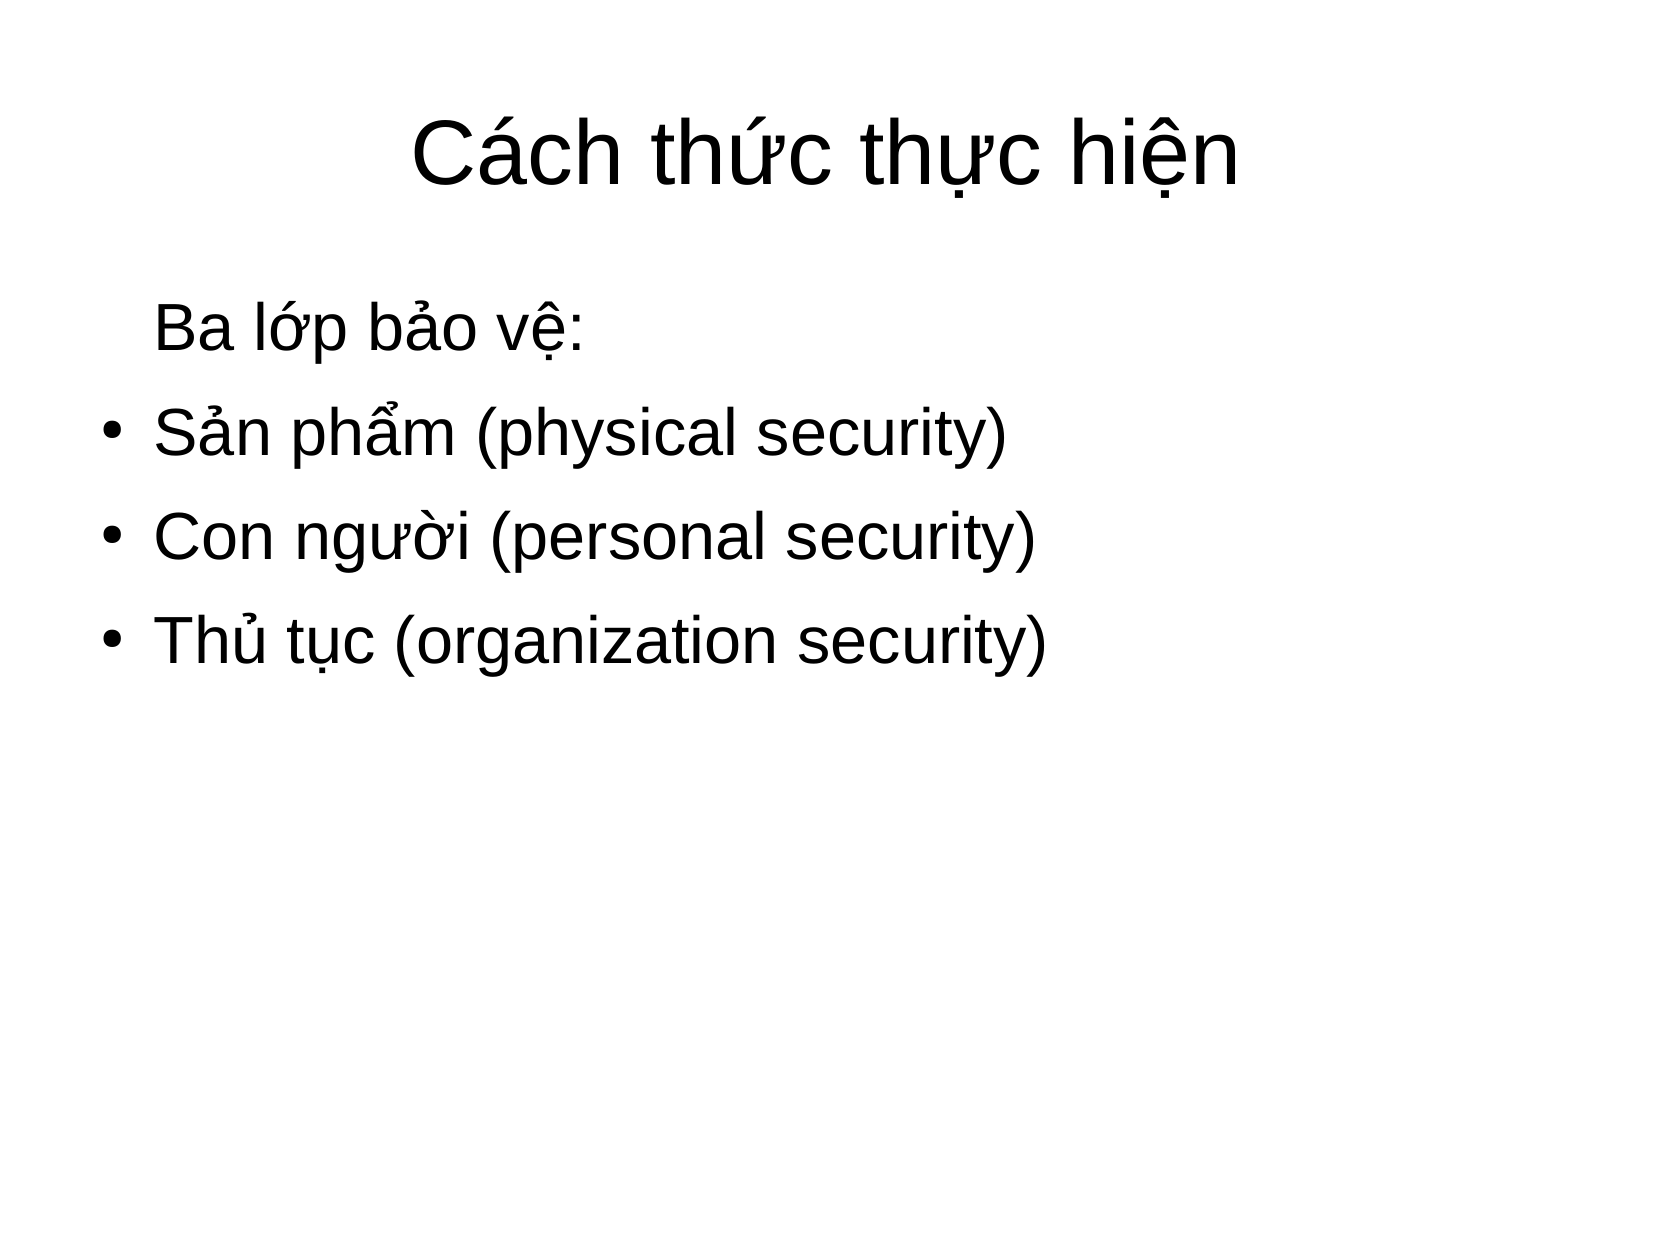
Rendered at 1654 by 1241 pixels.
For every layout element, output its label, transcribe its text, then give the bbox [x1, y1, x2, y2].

list Ba lớp bảo vệ: Sản phẩm (physical security) Con người (personal security) Thủ tục (organization security) [82, 290, 1571, 1010]
title Cách thức thực hiện [82, 49, 1571, 257]
